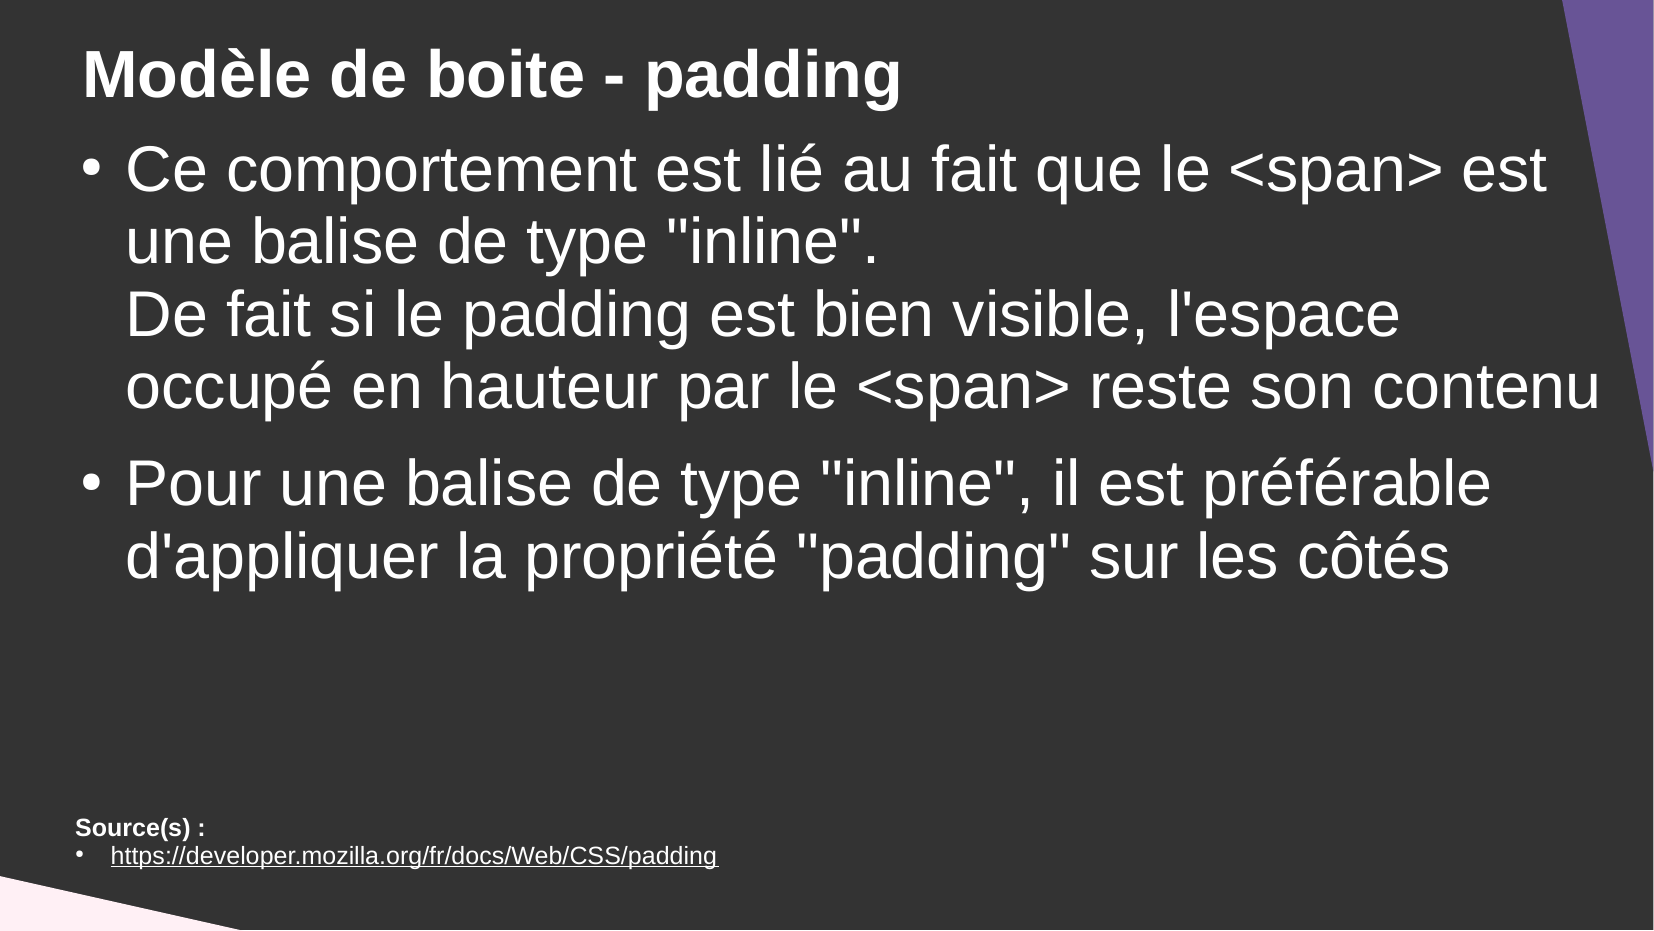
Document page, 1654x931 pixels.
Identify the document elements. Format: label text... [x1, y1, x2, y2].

text_box Source(s) : https://developer.mozilla.org/fr/docs/Web/CSS/padding [60, 805, 1546, 913]
text_box [0, 876, 245, 931]
list Ce comportement est lié au fait que le <span> est une balise de type "inline". De fait si le padding est bien visible, l'espace occupé en hauteur par le <span> reste son contenu Pour une balise de type "inline", il est préférable d'appliquer la propriété "padding" sur les côtés [64, 132, 1604, 665]
text_box [1562, 0, 1654, 475]
title Modèle de boite - padding [82, 37, 1571, 112]
